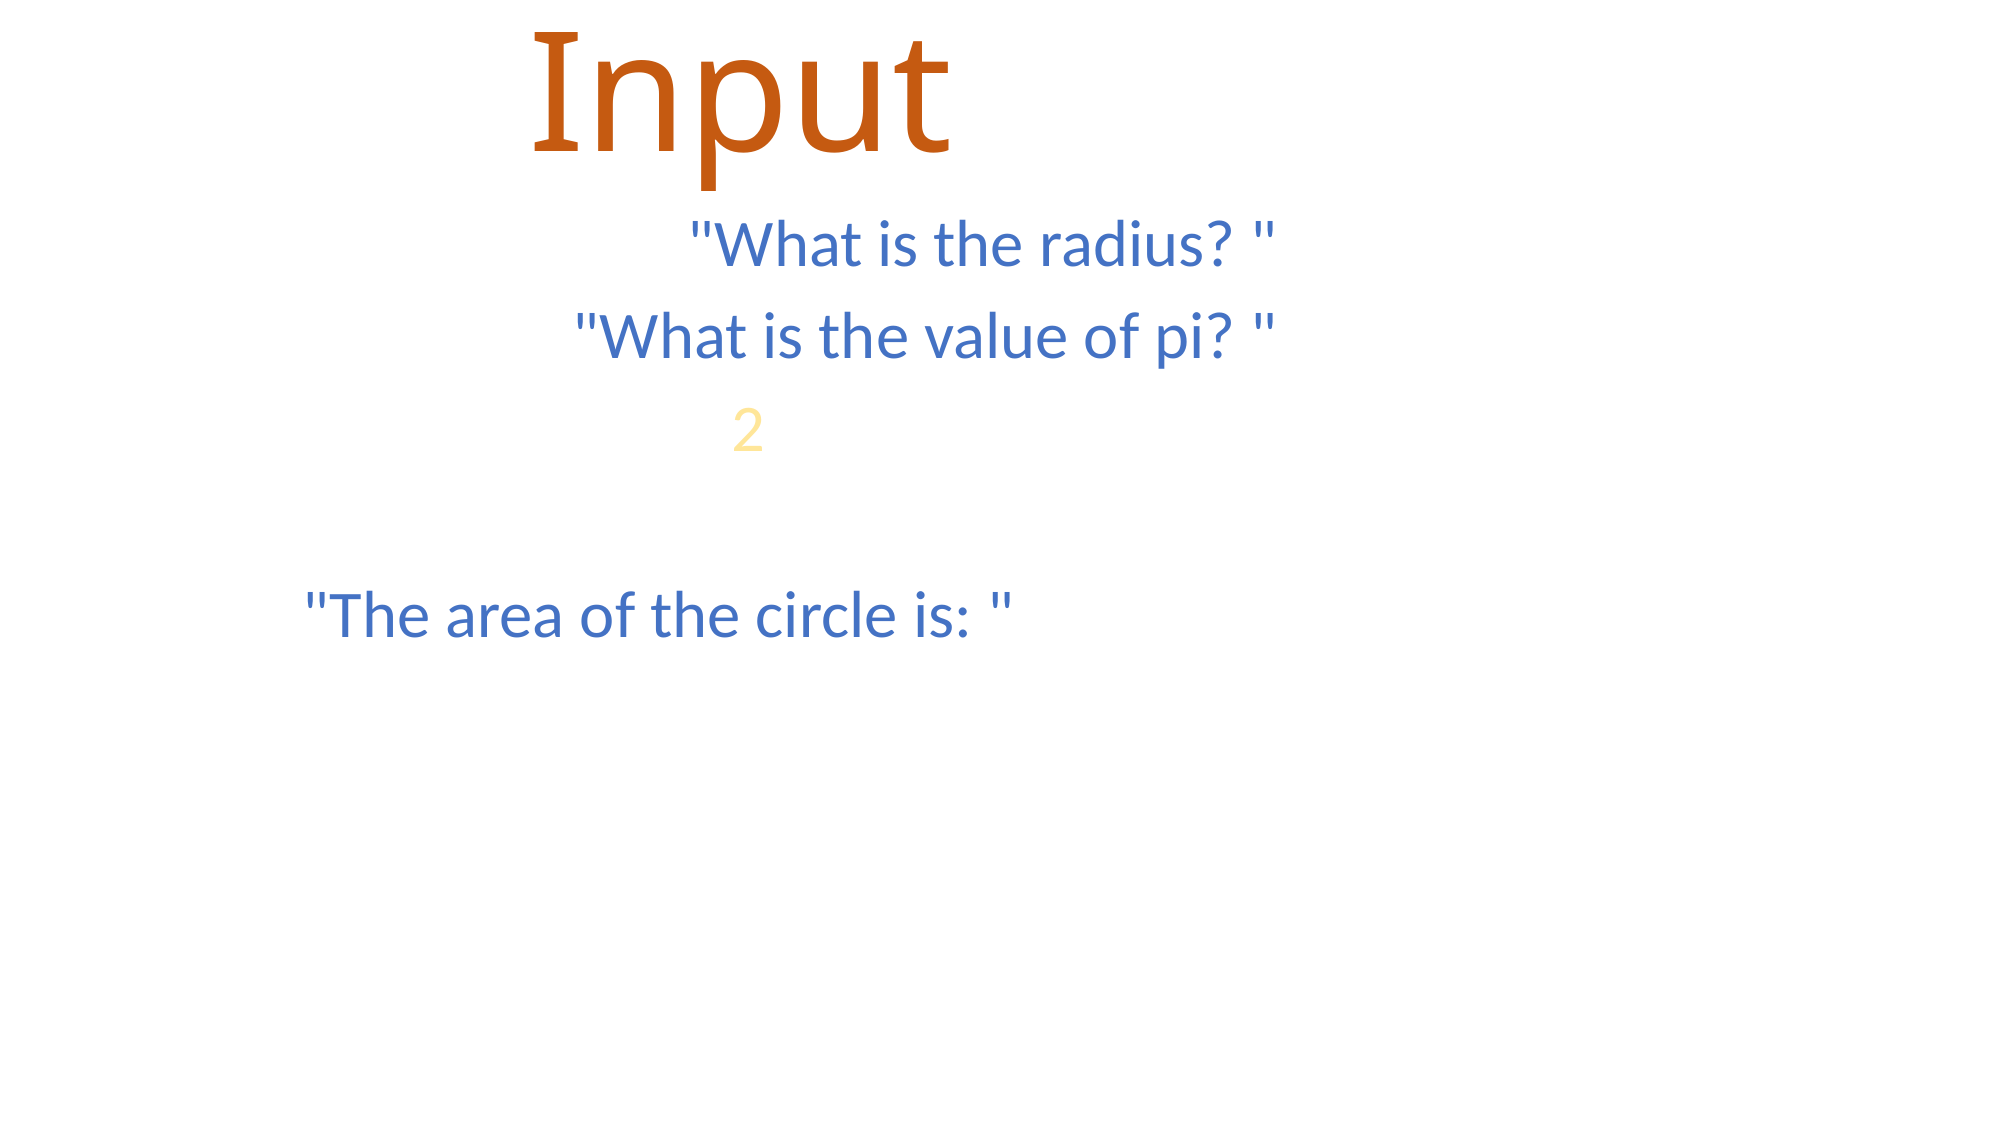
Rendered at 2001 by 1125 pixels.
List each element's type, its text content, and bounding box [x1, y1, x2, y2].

list Input radius = float(input("What is the radius? ")) pi = float(input("What is the value of pi? ")) area = pi * (radius ** 2) print("The area of the circle is: " + str(area)) [137, 0, 1863, 1014]
